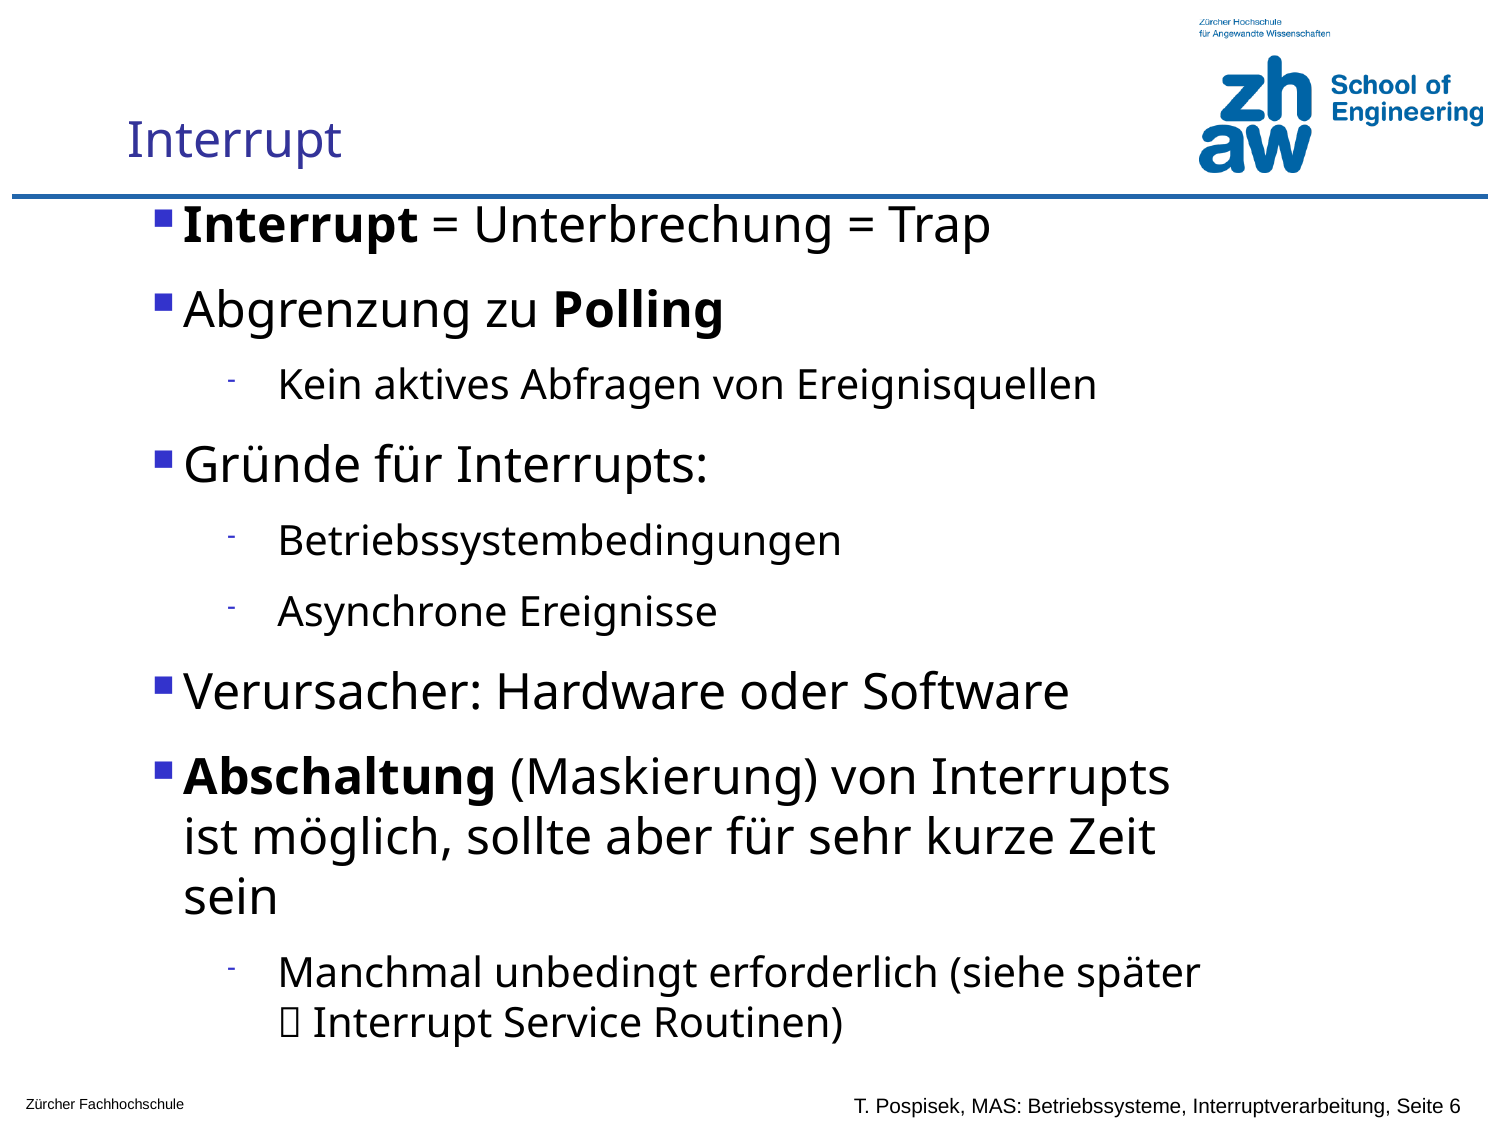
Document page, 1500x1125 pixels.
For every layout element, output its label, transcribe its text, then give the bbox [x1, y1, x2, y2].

picture [1199, 19, 1483, 173]
text_box Interrupt = Unterbrechung = Trap Abgrenzung zu Polling Kein aktives Abfragen von Ereignisquellen Gründe für Interrupts: Betriebssystembedingungen Asynchrone Ereignisse Verursacher: Hardware oder Software Abschaltung (Maskierung) von Interrupts ist möglich, sollte aber für sehr kurze Zeit sein Manchmal unbedingt erforderlich (siehe später  Interrupt Service Routinen) [137, 184, 1225, 1053]
title Interrupt [112, 50, 1391, 175]
